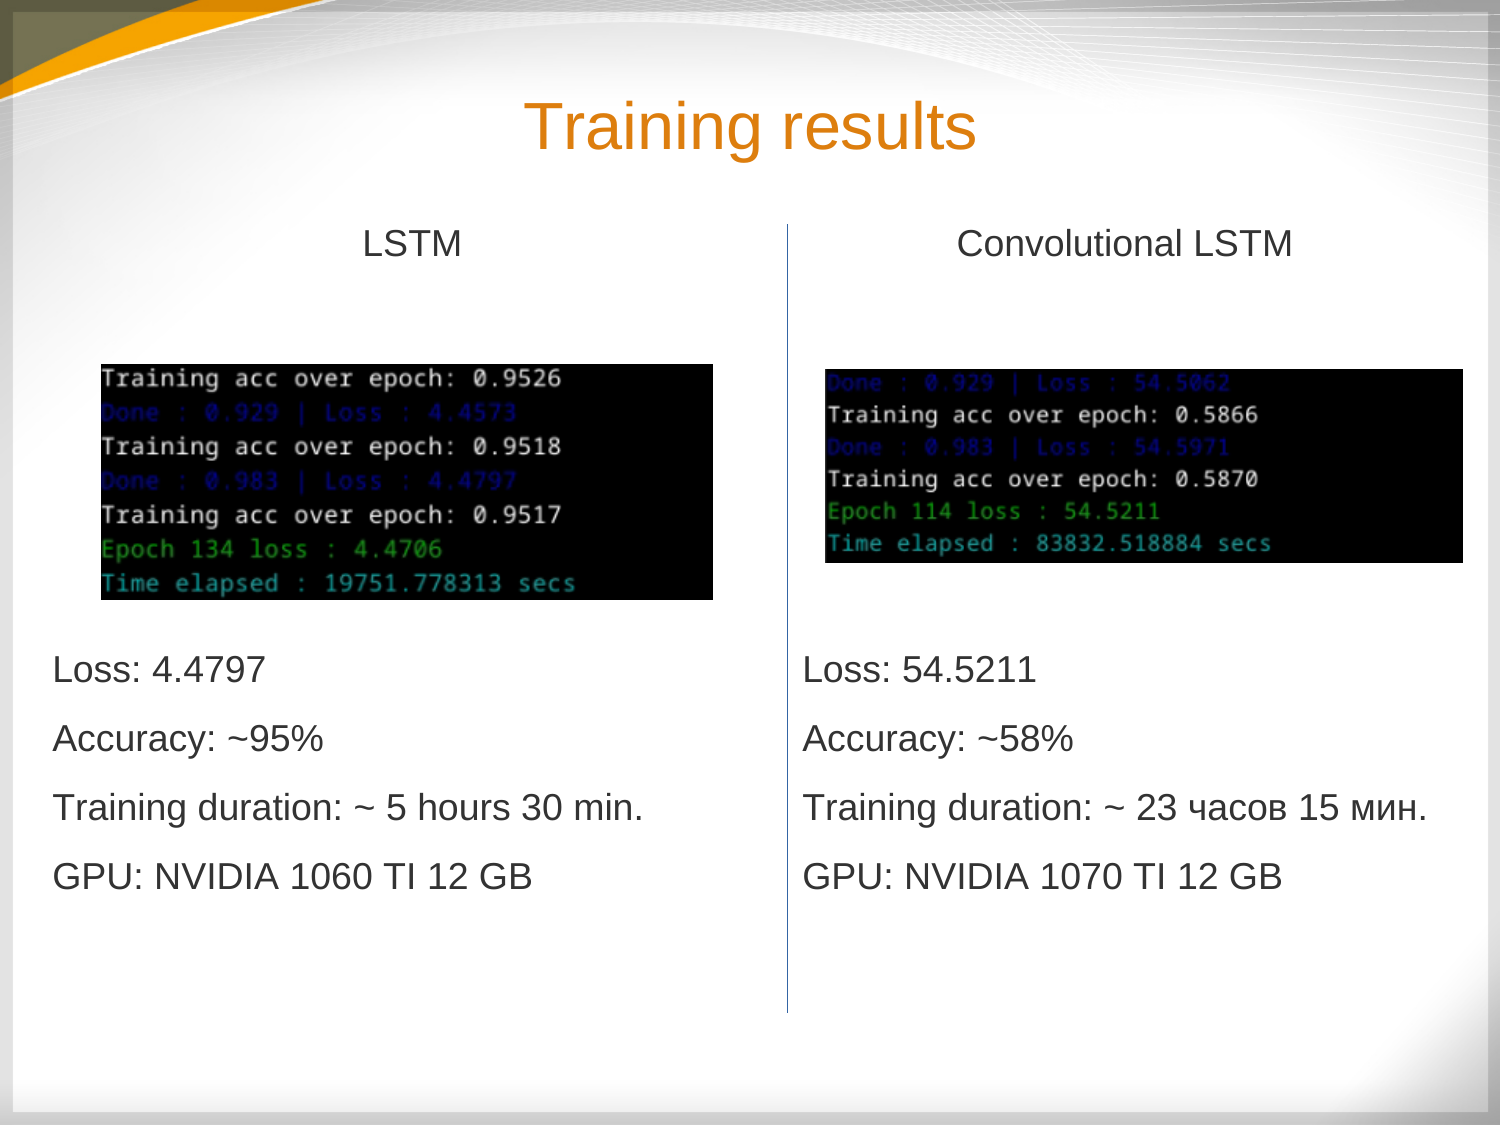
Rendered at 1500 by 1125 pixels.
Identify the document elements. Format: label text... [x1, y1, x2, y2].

text_box Loss: 4.4797 Accuracy: ~95% Training duration: ~ 5 hours 30 min. GPU: NVIDIA 1060 TI 12 GB [37, 637, 787, 905]
text_box Convolutional LSTM [787, 211, 1463, 272]
picture [0, 0, 1500, 1125]
text_box Loss: 54.5211 Accuracy: ~58% Training duration: ~ 23 часов 15 мин. GPU: NVIDIA 1070 TI 12 GB [787, 637, 1500, 905]
text_box LSTM [37, 211, 787, 272]
text_box Training results [508, 74, 994, 171]
